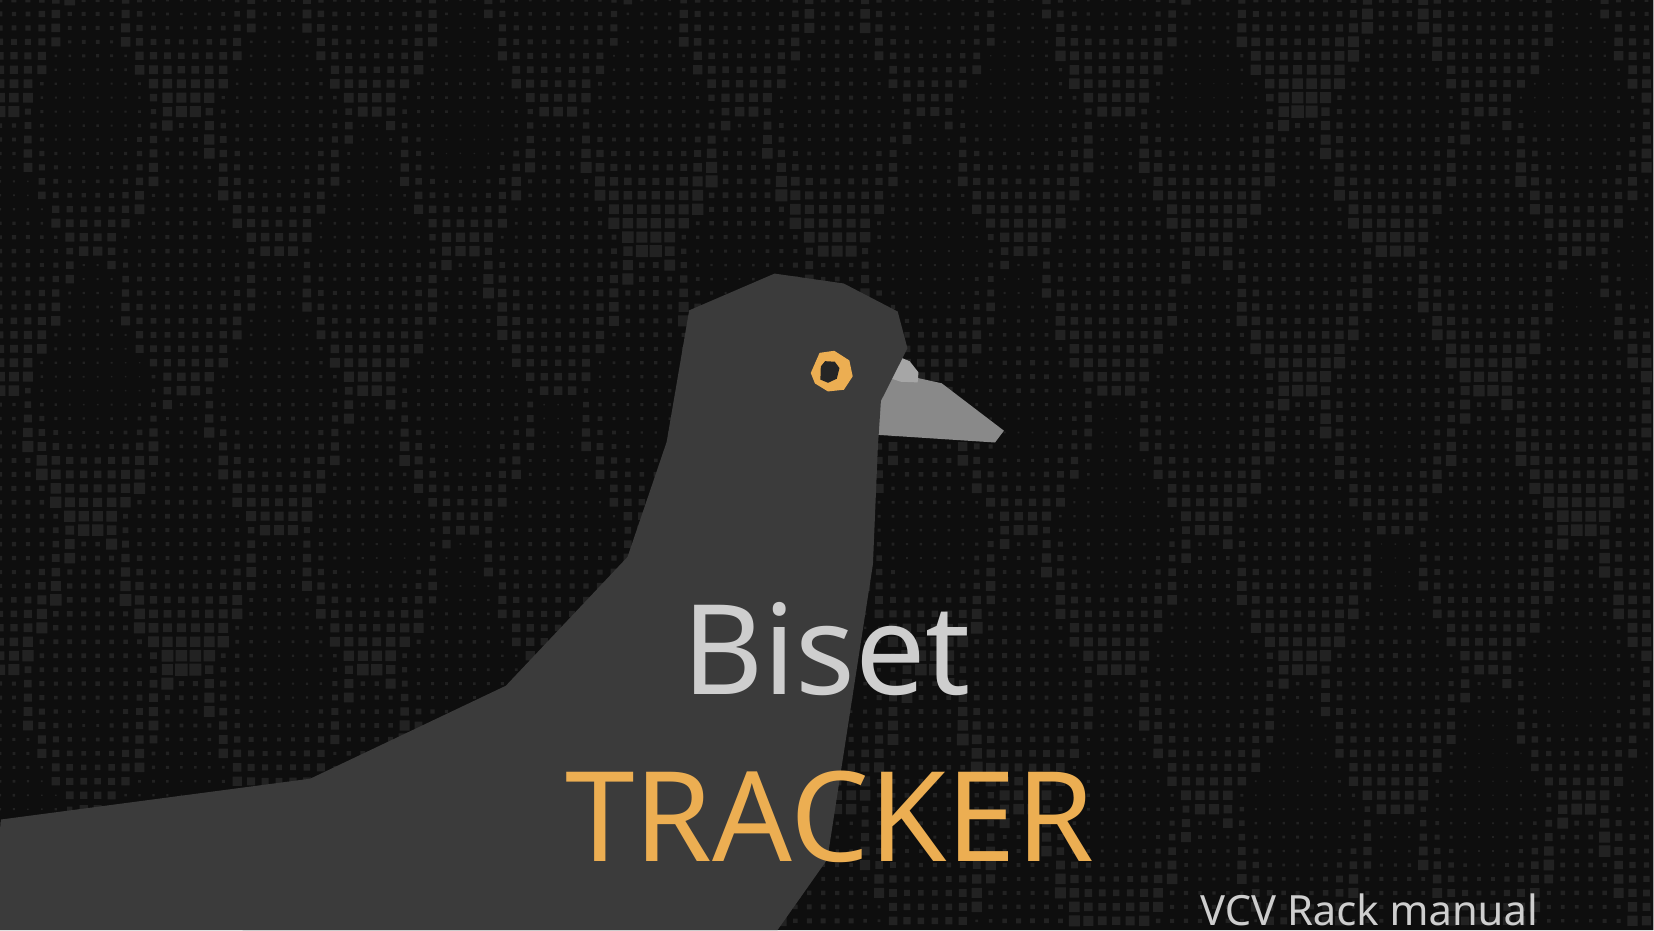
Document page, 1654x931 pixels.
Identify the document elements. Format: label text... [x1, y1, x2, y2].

text_box TRACKER [550, 720, 1103, 886]
picture [0, 0, 1654, 931]
text_box VCV Rack manual [1185, 873, 1654, 931]
title Biset [602, 568, 1052, 720]
